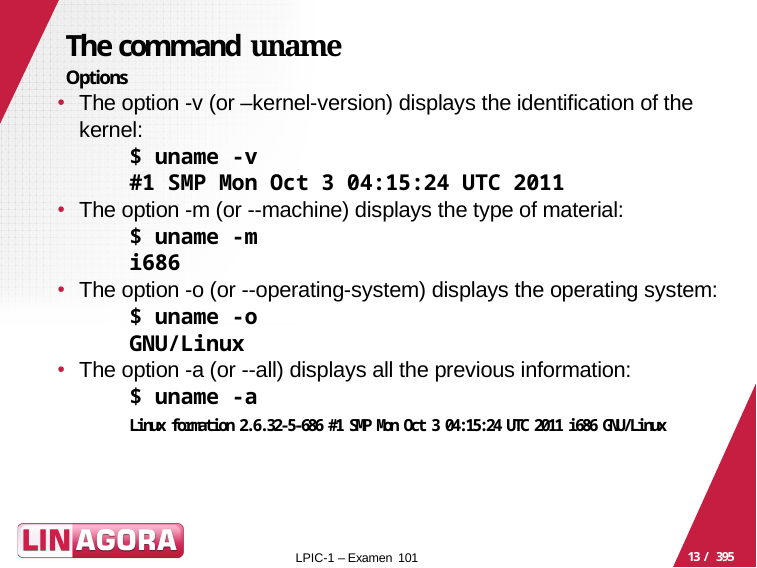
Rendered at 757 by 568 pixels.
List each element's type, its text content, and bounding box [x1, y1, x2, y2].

text_box The command uname [63, 26, 697, 65]
text_box [17, 520, 184, 562]
text_box Options The option -v (or –kernel-version) displays the identification of the kernel: $ uname -v #1 SMP Mon Oct 3 04:15:24 UTC 2011 The option -m (or --machine) displays the type of material: $ uname -m i686 The option -o (or --operating-system) displays the operating system: $ uname -o GNU/Linux The option -a (or --all) displays all the previous information: $ uname -a Linux formation 2.6.32-5-686 #1 SMP Mon Oct 3 04:15:24 UTC 2011 i686 GNU/Linux [55, 65, 729, 568]
text_box LPIC-1 – Examen 101 [293, 549, 420, 568]
text_box <number> / 395 [683, 549, 747, 568]
picture [0, 0, 352, 352]
